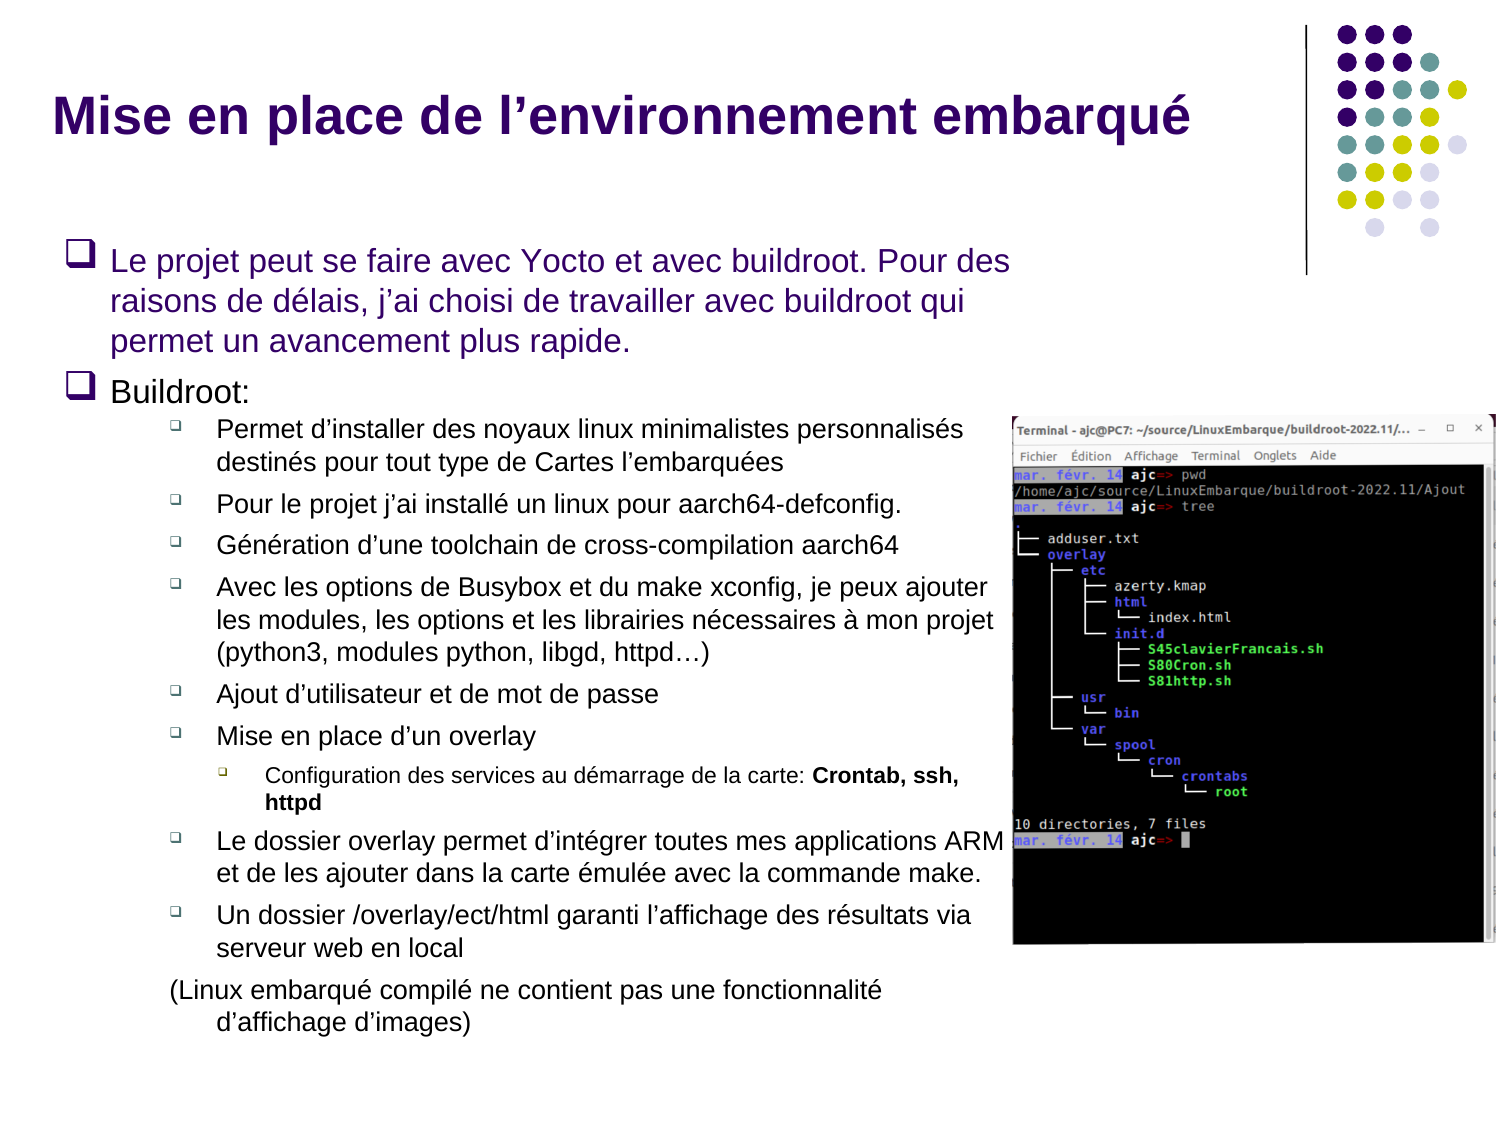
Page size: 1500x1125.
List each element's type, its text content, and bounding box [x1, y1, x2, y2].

text_box Le projet peut se faire avec Yocto et avec buildroot. Pour des raisons de délais, j’ai choisi de travailler avec buildroot qui permet un avancement plus rapide. Buildroot: Permet d’installer des noyaux linux minimalistes personnalisés destinés pour tout type de Cartes l’embarquées Pour le projet j’ai installé un linux pour aarch64-defconfig. Génération d’une toolchain de cross-compilation aarch64 Avec les options de Busybox et du make xconfig, je peux ajouter les modules, les options et les librairies nécessaires à mon projet (python3, modules python, libgd, httpd…) Ajout d’utilisateur et de mot de passe Mise en place d’un overlay Configuration des services au démarrage de la carte: Crontab, ssh, httpd Le dossier overlay permet d’intégrer toutes mes applications ARM et de les ajouter dans la carte émulée avec la commande make. Un dossier /overlay/ect/html garanti l’affichage des résultats via serveur web en local (Linux embarqué compilé ne contient pas une fonctionnalité d’affichage d’images) [41, 231, 1034, 1000]
picture [1011, 413, 1496, 945]
text_box Mise en place de l’environnement embarqué [37, 54, 1301, 154]
